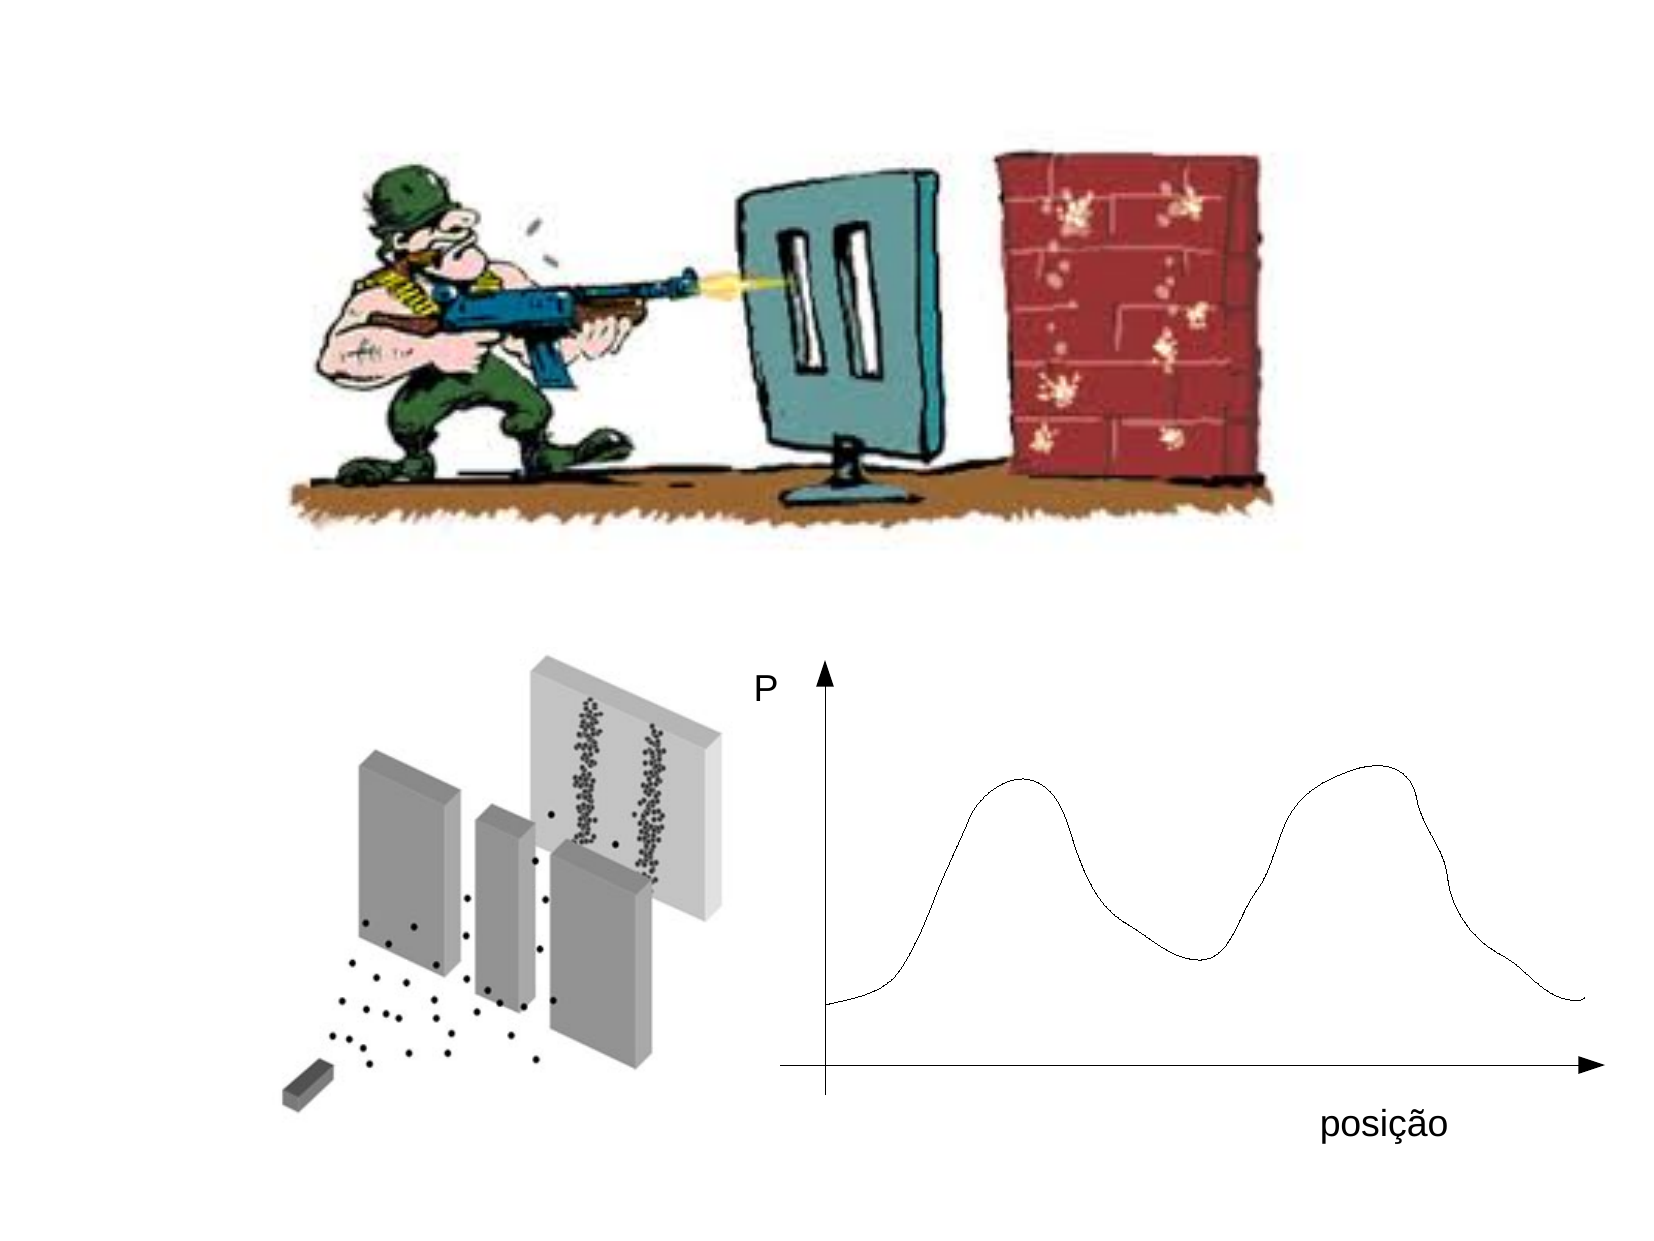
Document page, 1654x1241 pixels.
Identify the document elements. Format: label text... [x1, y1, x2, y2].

text_box posição [1305, 1095, 1464, 1167]
picture [270, 647, 739, 1141]
text_box P [738, 660, 811, 762]
picture [262, 104, 1321, 560]
